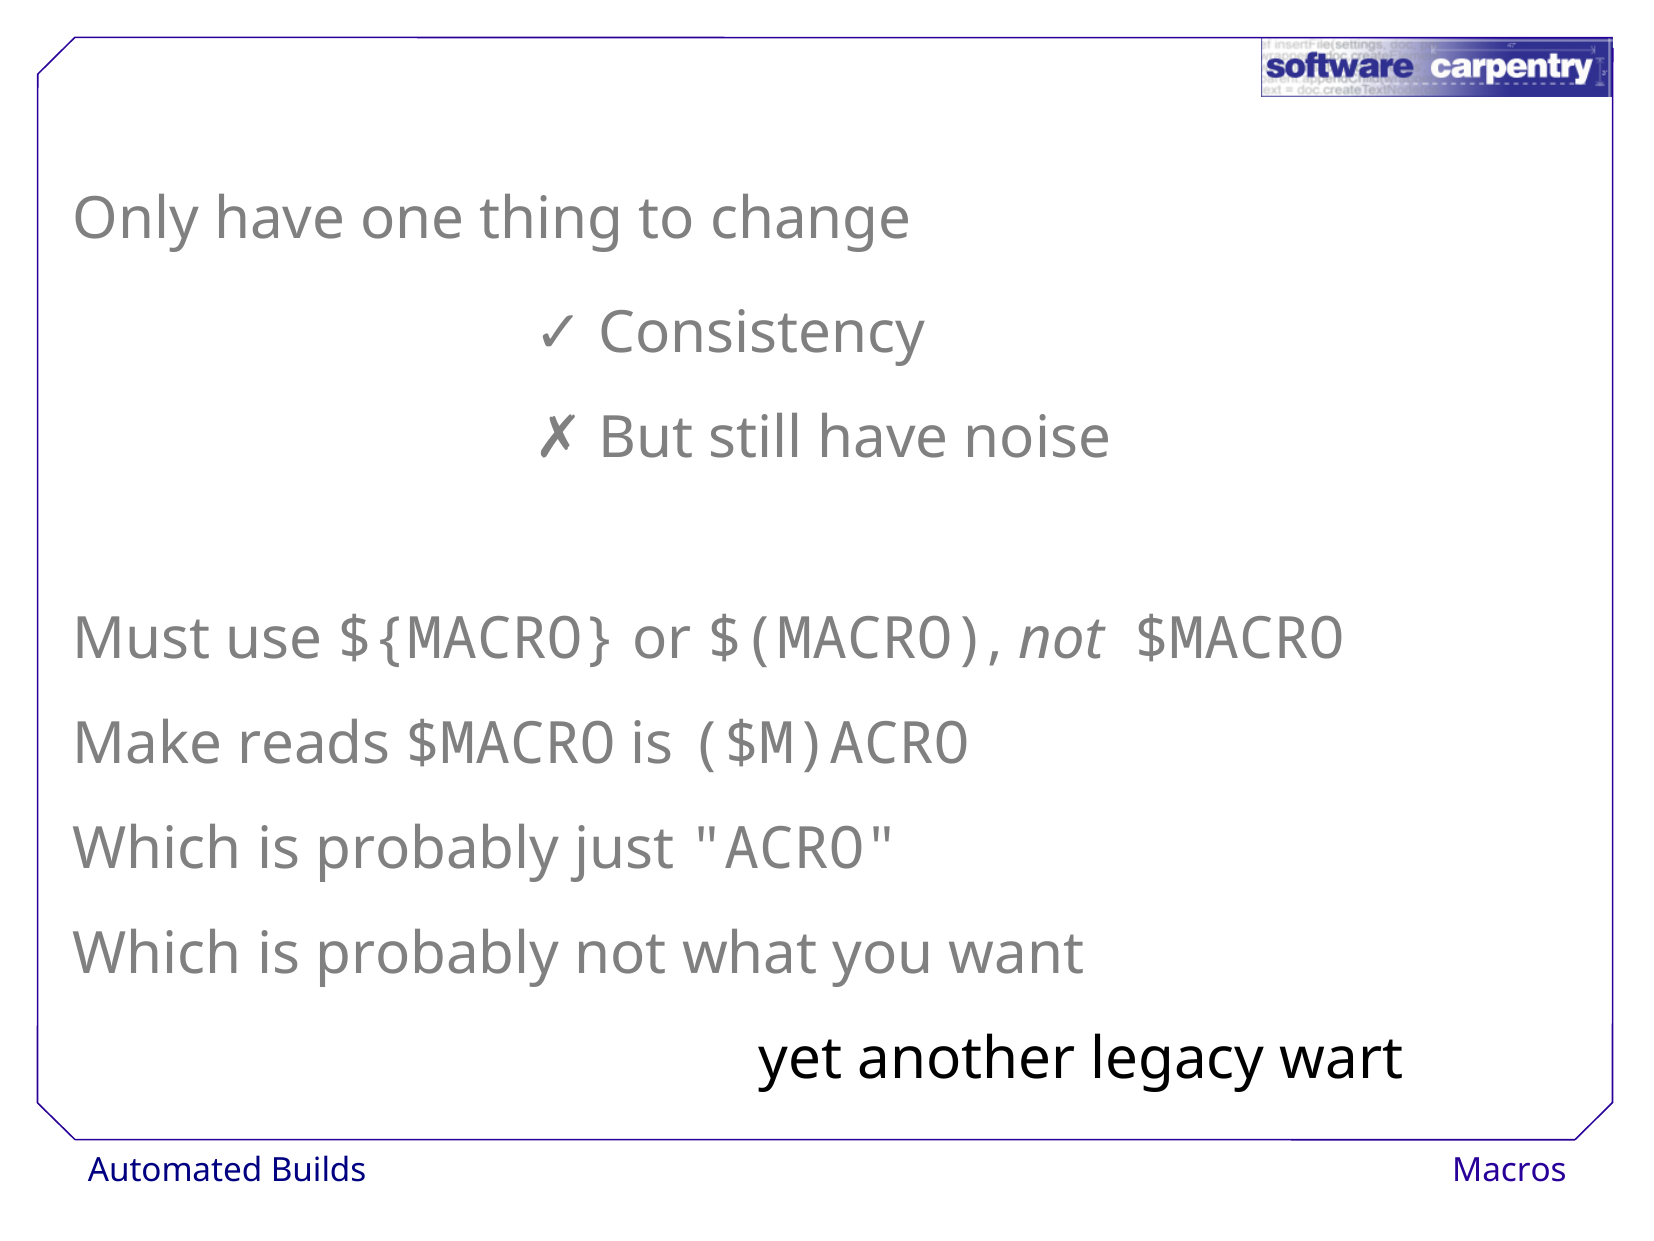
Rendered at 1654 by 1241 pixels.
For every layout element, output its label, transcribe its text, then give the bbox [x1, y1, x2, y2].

text_box ✓ Consistency ✗ But still have noise [519, 251, 1277, 477]
picture [1261, 39, 1613, 97]
text_box Only have one thing to change Must use ${MACRO} or $(MACRO), not $MACRO Make reads $MACRO is ($M)ACRO Which is probably just "ACRO" Which is probably not what you want yet another legacy wart [57, 138, 1569, 1098]
